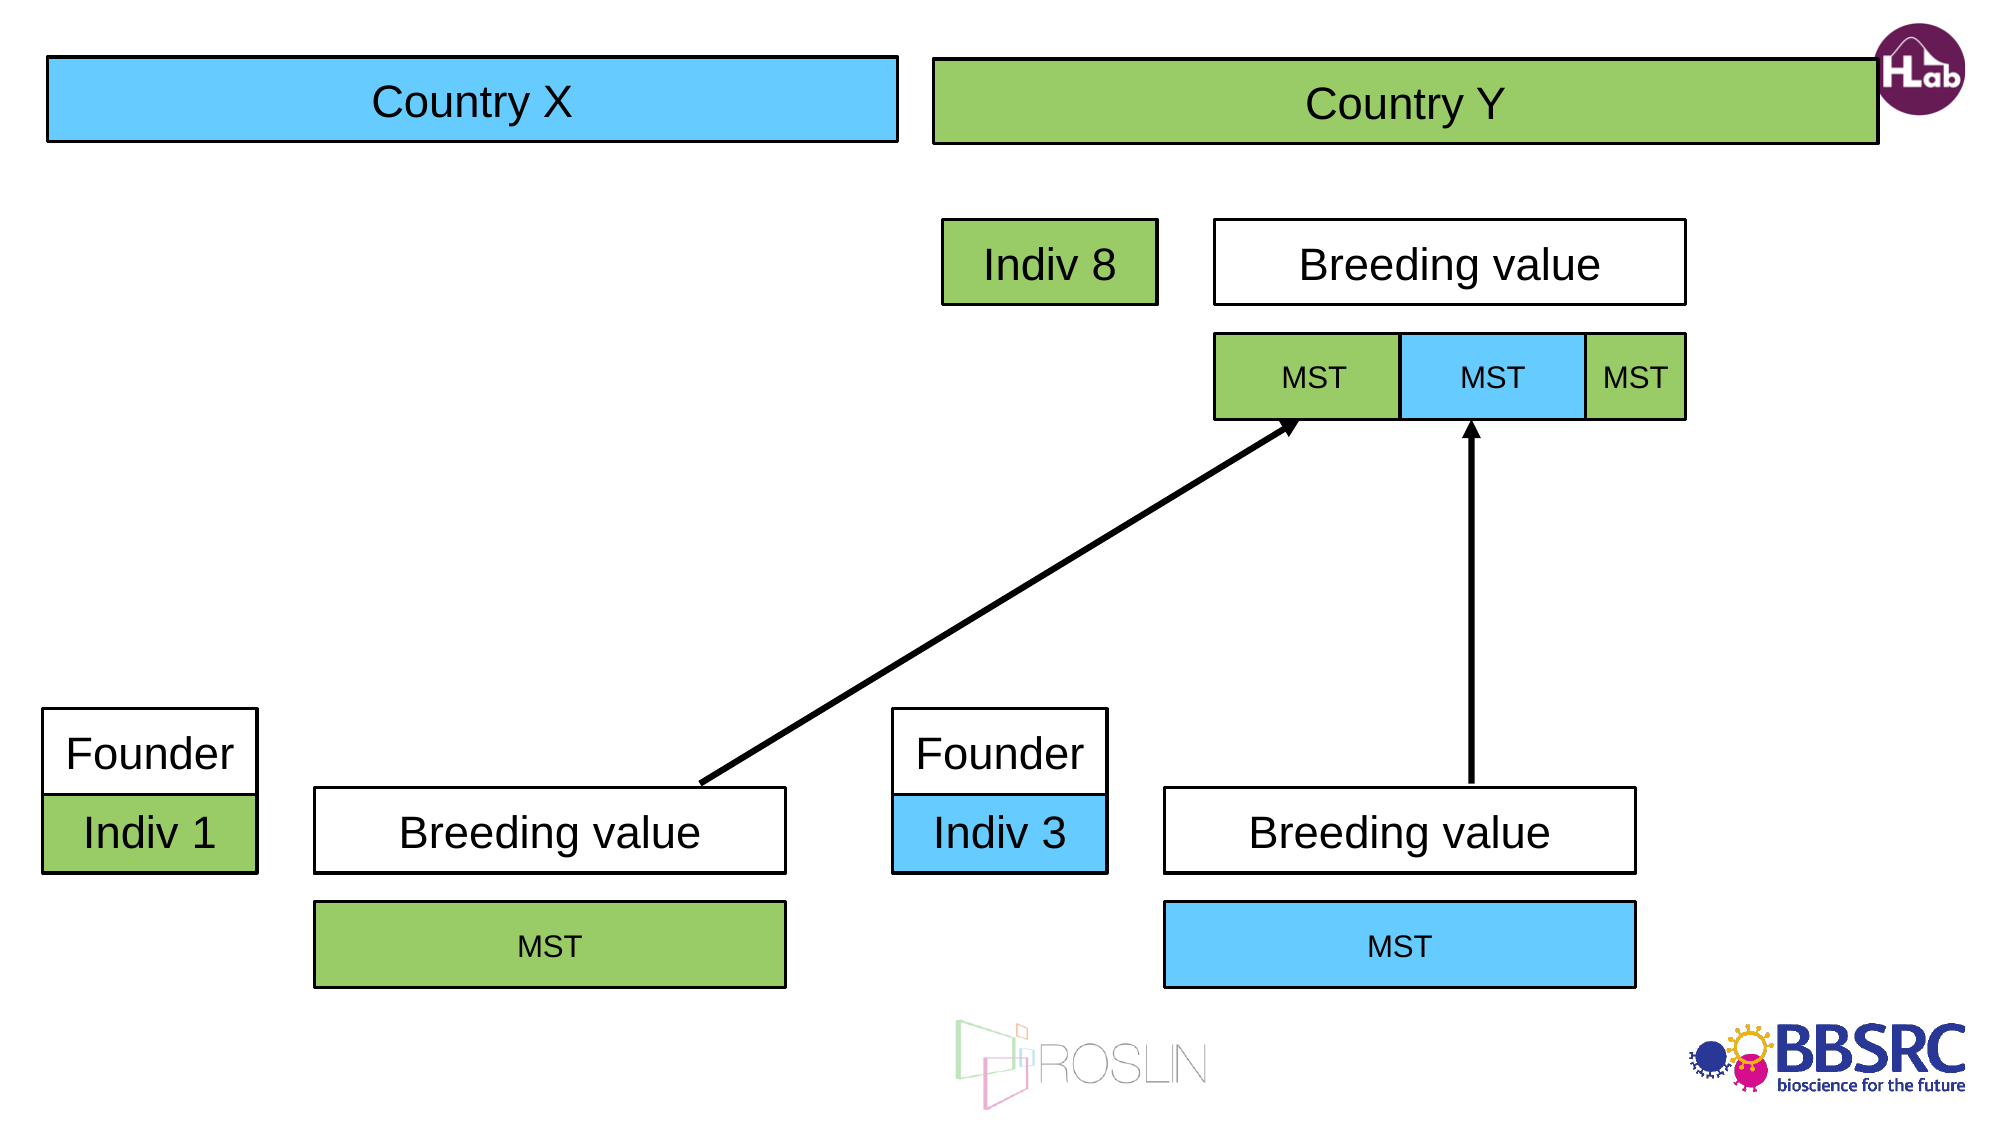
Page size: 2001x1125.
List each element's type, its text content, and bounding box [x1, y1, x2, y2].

text_box Country Y [933, 58, 1878, 144]
text_box MST [1214, 333, 1400, 420]
text_box Country X [47, 56, 898, 142]
text_box Founder [42, 708, 258, 795]
text_box Breeding value [314, 787, 786, 873]
text_box Breeding value [1214, 219, 1686, 305]
text_box Indiv 8 [942, 219, 1158, 305]
picture [1872, 21, 1966, 116]
text_box MST [1400, 333, 1585, 420]
picture [948, 985, 1219, 1125]
text_box MST [1164, 901, 1636, 988]
text_box Breeding value [1164, 787, 1636, 873]
text_box MST [1585, 333, 1686, 420]
text_box Indiv 1 [42, 795, 258, 873]
text_box Founder [892, 708, 1107, 795]
text_box Indiv 3 [892, 795, 1107, 873]
text_box MST [314, 901, 786, 988]
picture [1687, 1020, 1966, 1098]
